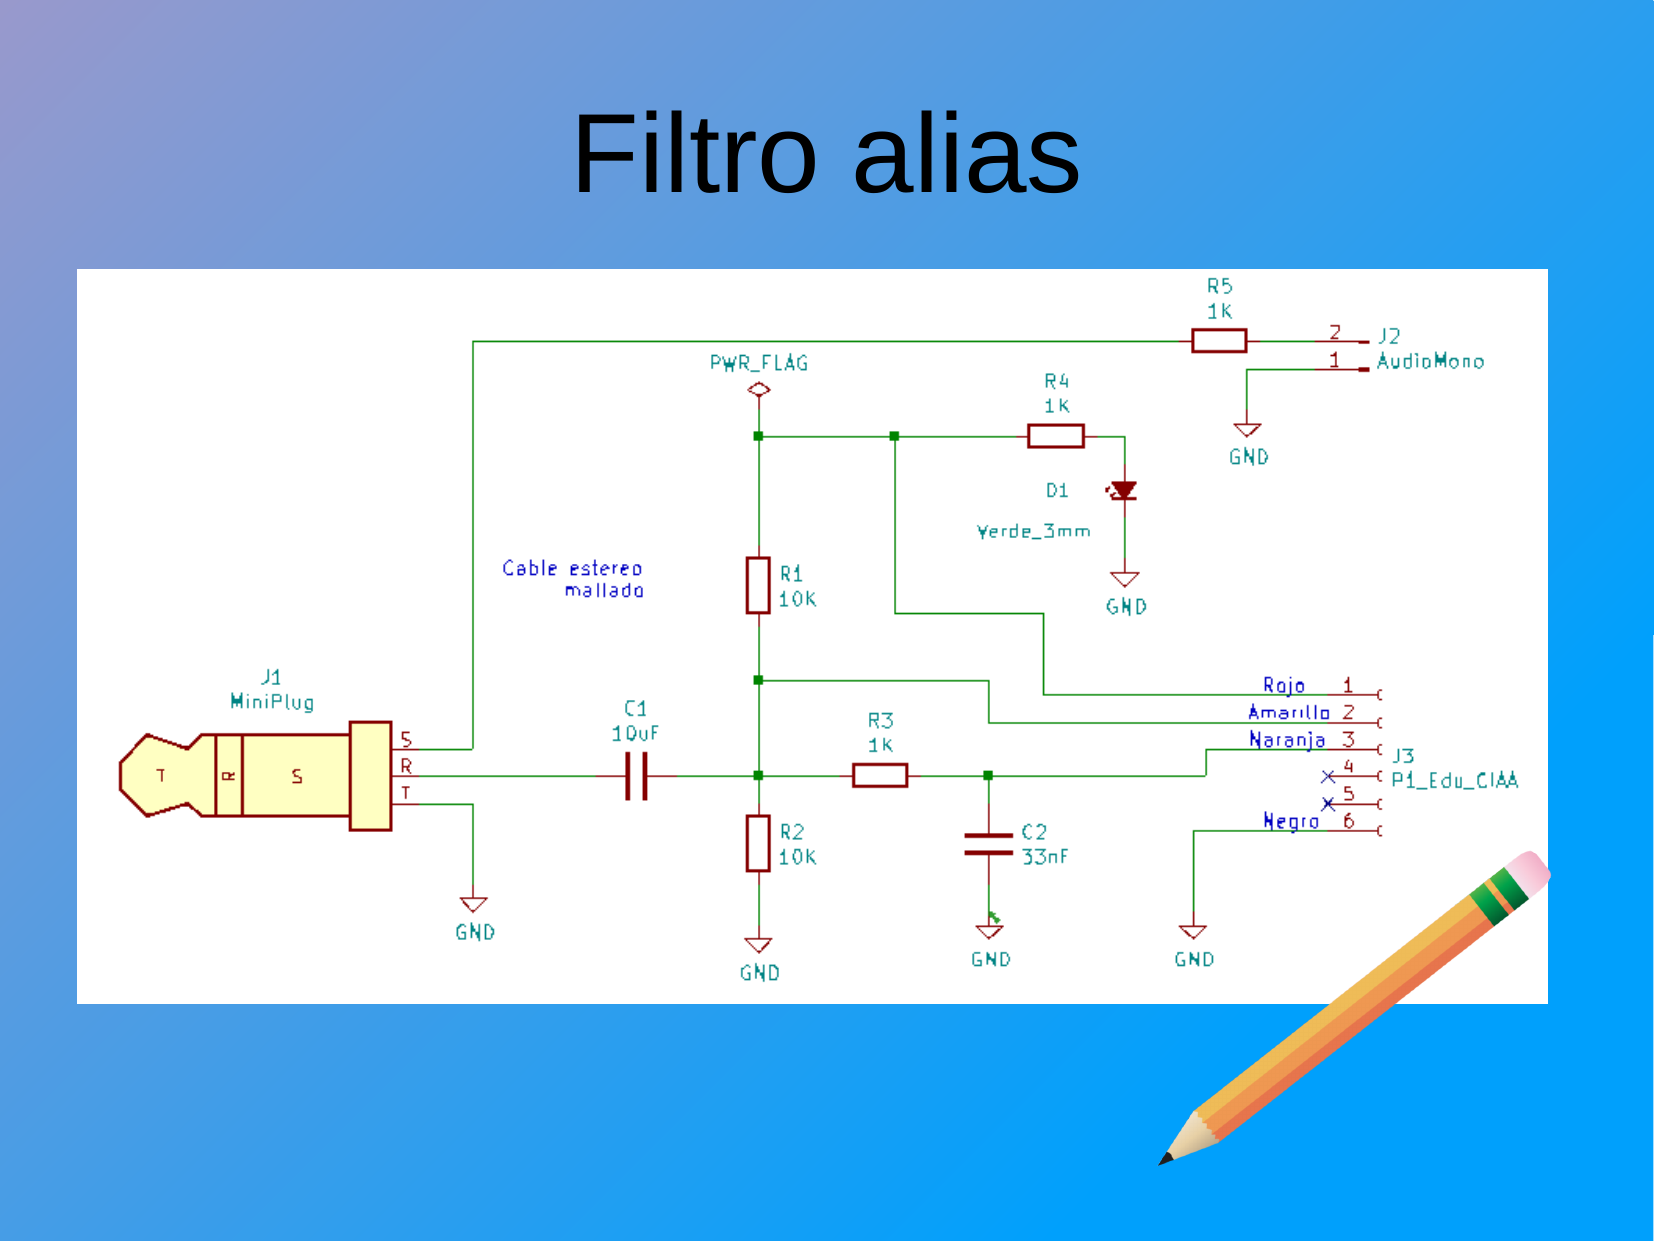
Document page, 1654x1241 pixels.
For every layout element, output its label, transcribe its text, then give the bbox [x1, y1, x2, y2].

title Filtro alias [82, 49, 1571, 257]
picture [77, 269, 1557, 1241]
